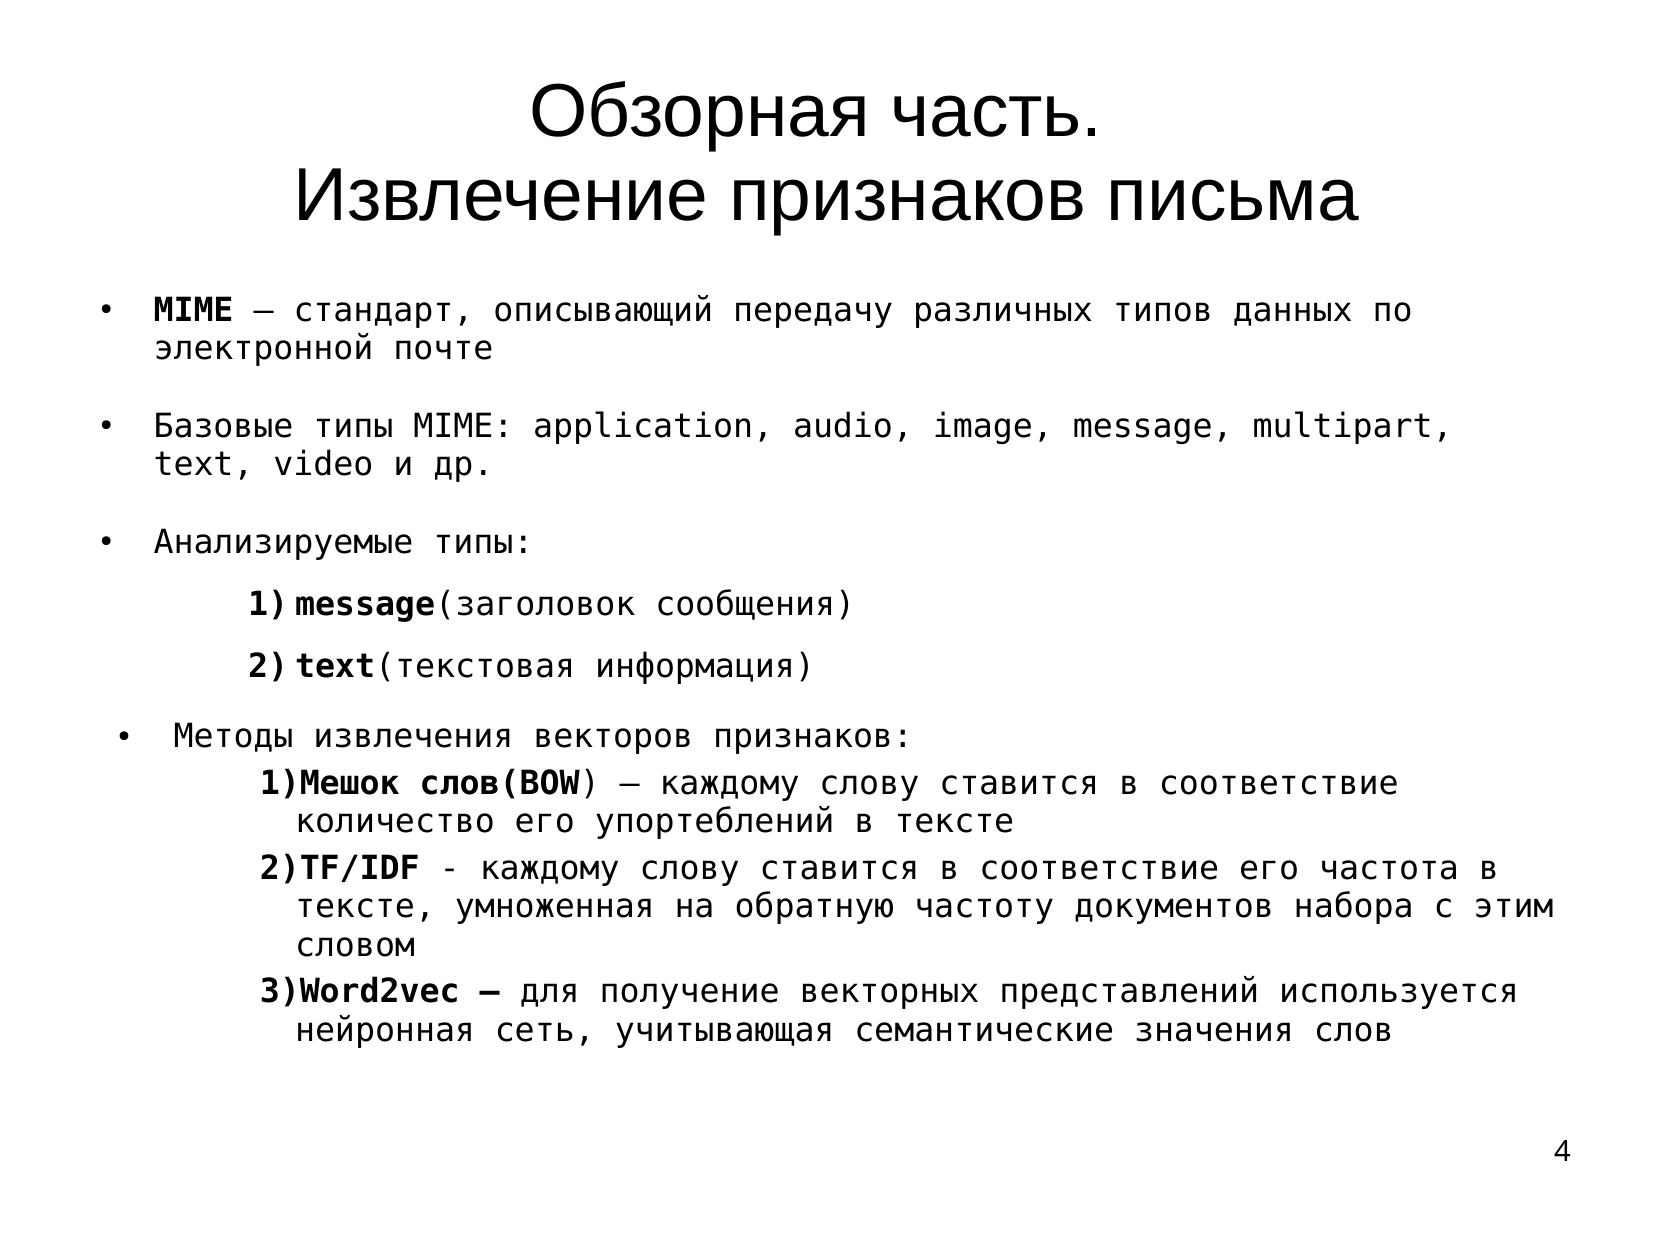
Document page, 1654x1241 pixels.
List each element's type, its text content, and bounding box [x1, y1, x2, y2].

list MIME – стандарт, описывающий передачу различных типов данных по электронной почте Базовые типы MIME: application, audio, image, message, multipart, text, video и др. Анализируемые типы: message(заголовок сообщения) text(текстовая информация) Методы извлечения векторов признаков: Мешок слов(BOW) – каждому слову ставится в соответствие количество его упортеблений в тексте TF/IDF - каждому слову ставится в соответствие его частота в тексте, умноженная на обратную частоту документов набора с этим словом Word2vec – для получение векторных представлений используется нейронная сеть, учитывающая семантические значения слов [82, 290, 1571, 1156]
title Обзорная часть. Извлечение признаков письма [82, 49, 1571, 257]
